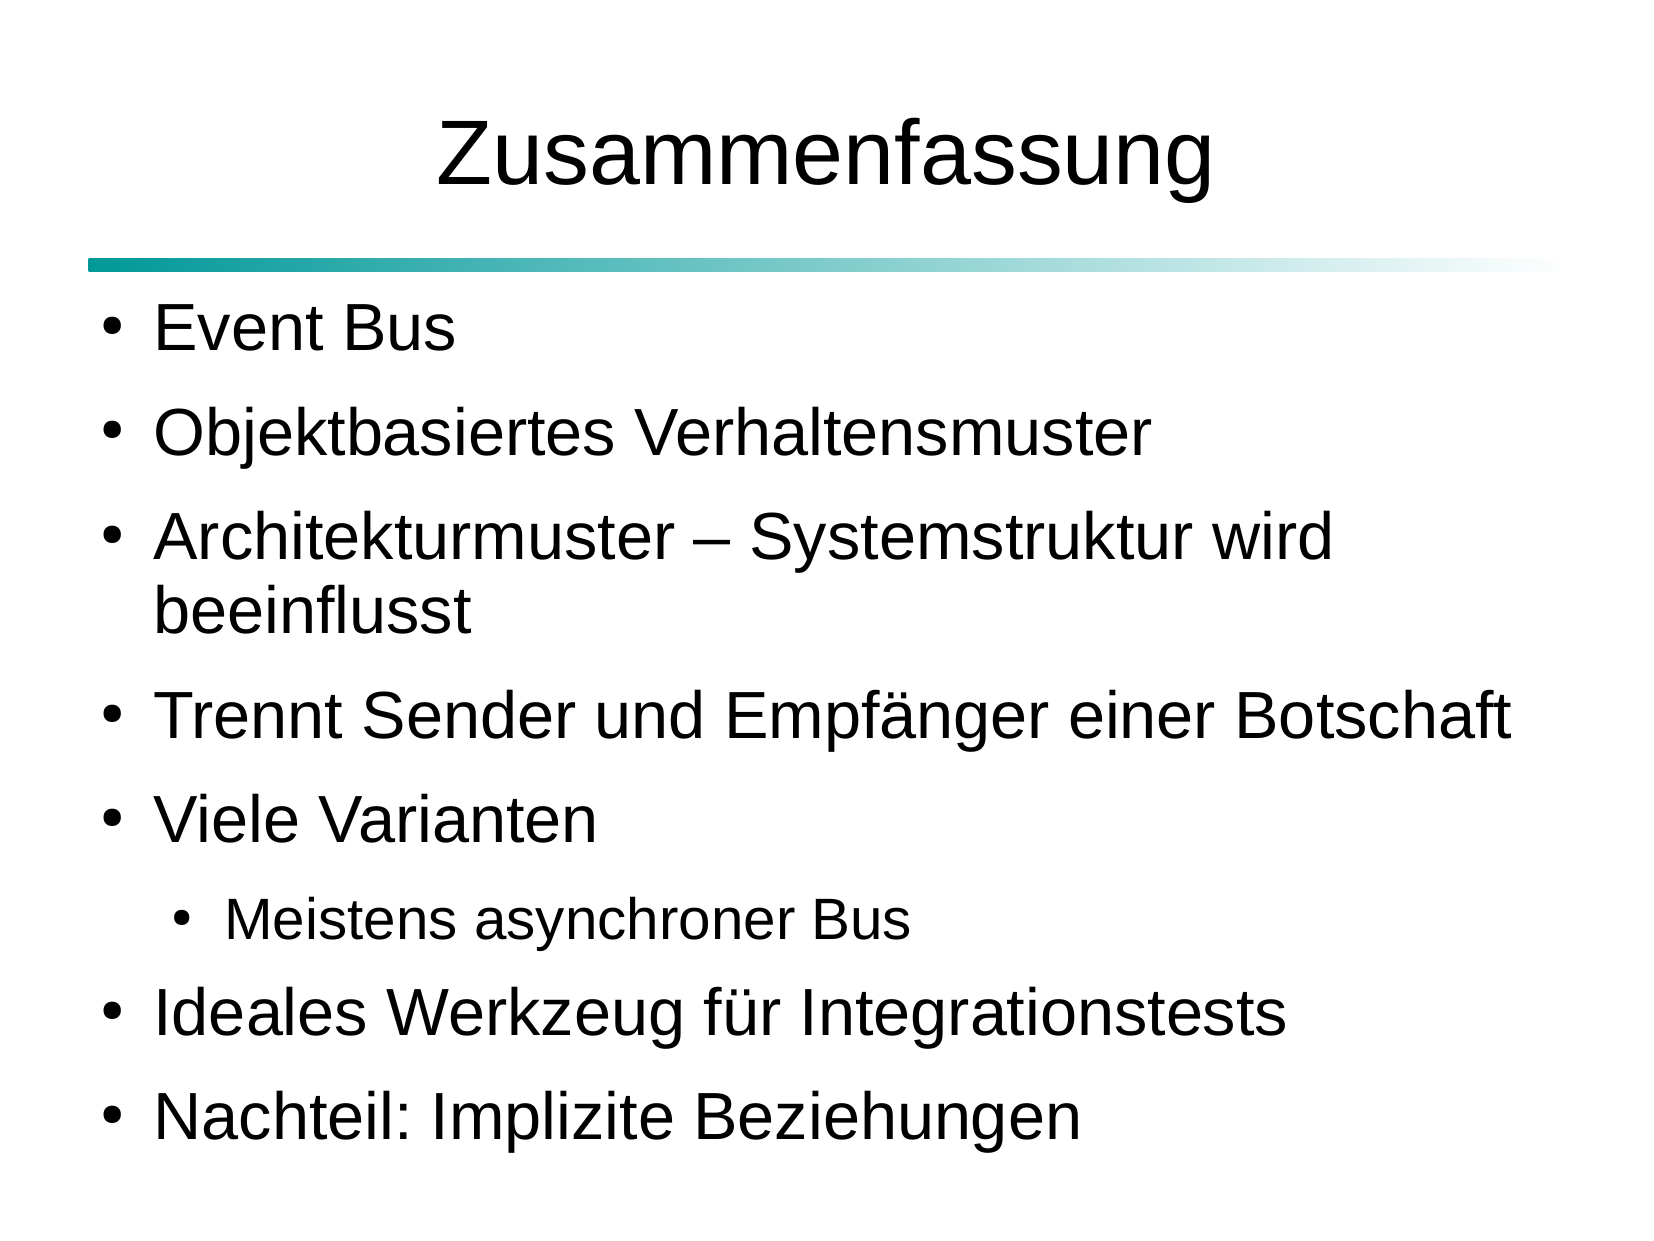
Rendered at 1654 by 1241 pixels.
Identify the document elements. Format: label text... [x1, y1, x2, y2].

title Zusammenfassung [82, 56, 1571, 250]
list Event Bus Objektbasiertes Verhaltensmuster Architekturmuster – Systemstruktur wird beeinflusst Trennt Sender und Empfänger einer Botschaft Viele Varianten Meistens asynchroner Bus Ideales Werkzeug für Integrationstests Nachteil: Implizite Beziehungen [82, 290, 1571, 1154]
